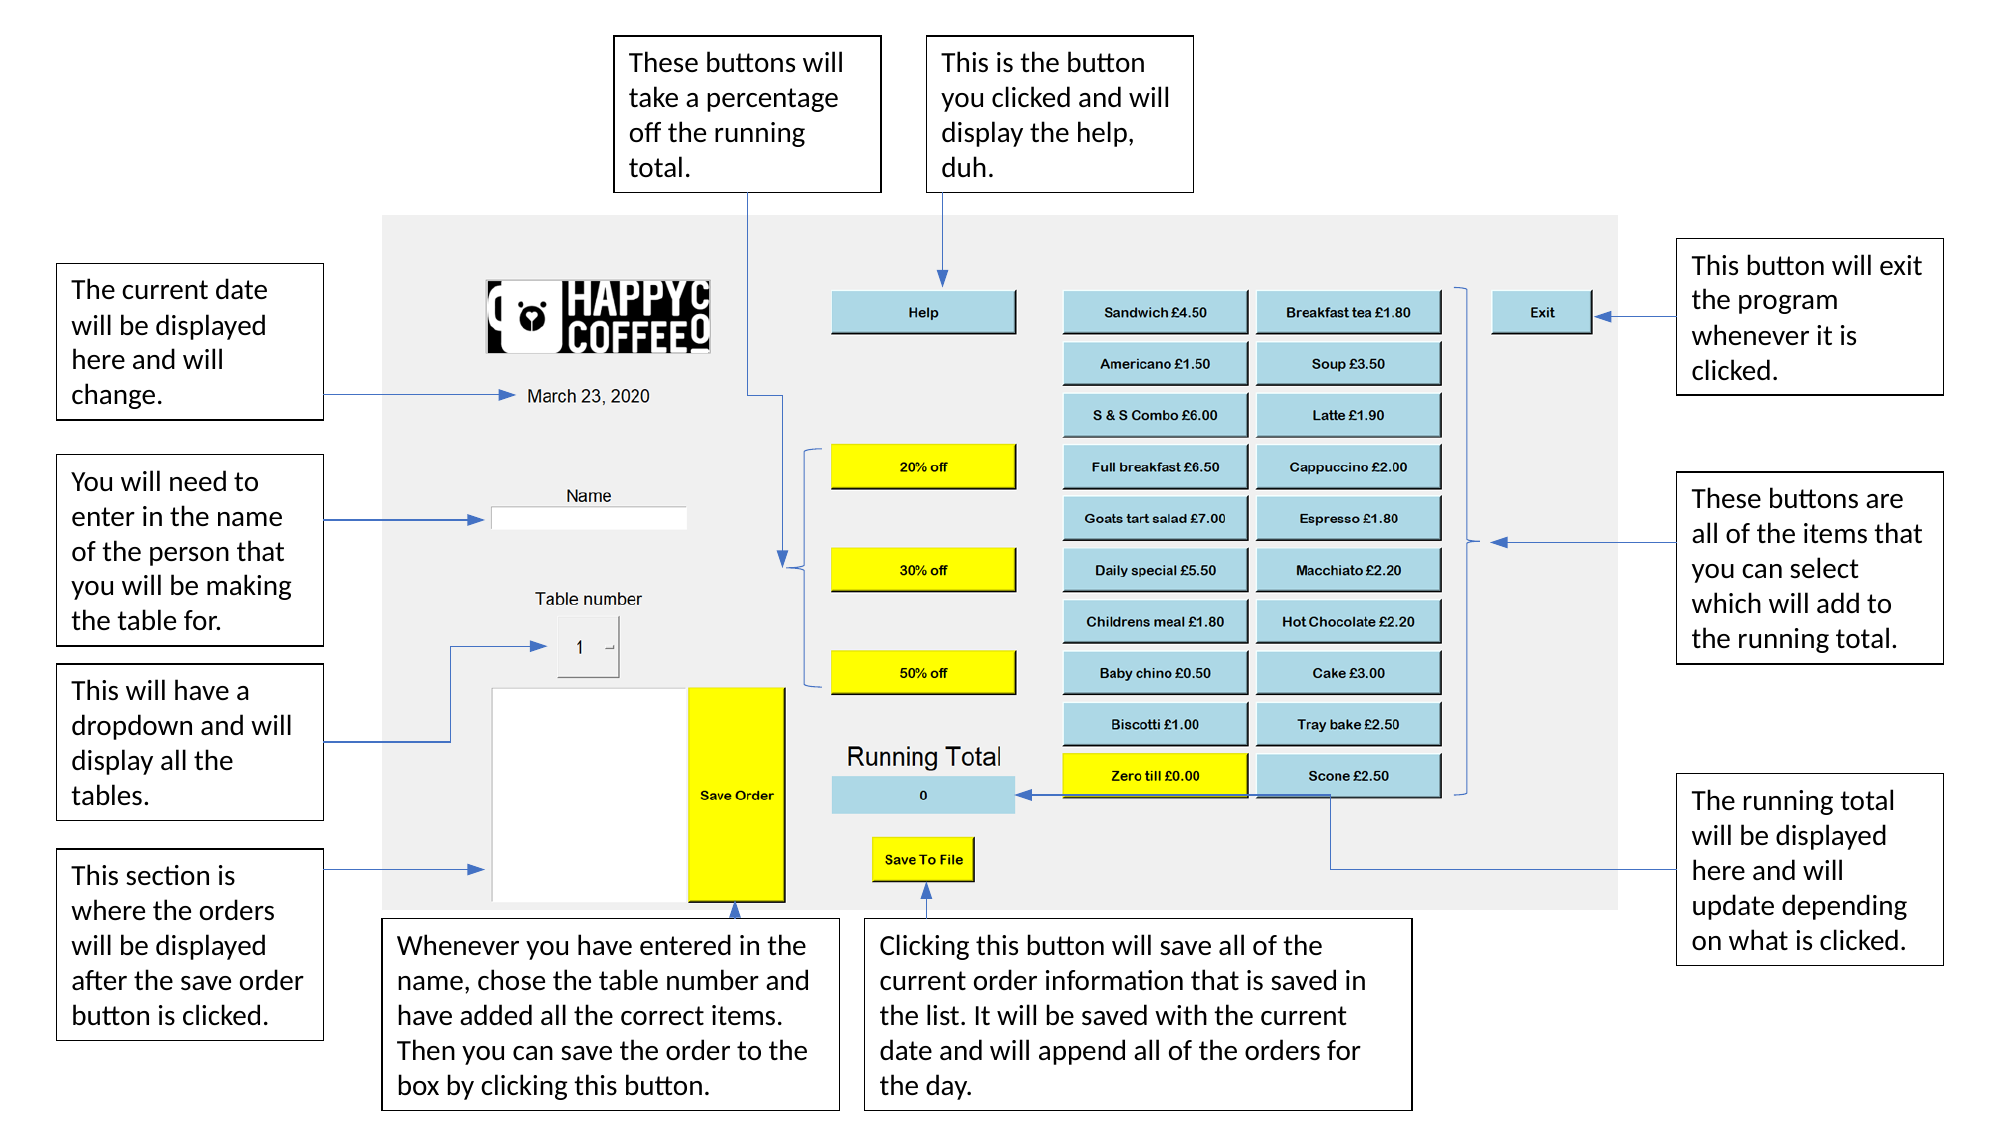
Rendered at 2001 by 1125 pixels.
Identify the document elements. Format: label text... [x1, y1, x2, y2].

text_box Whenever you have entered in the name, chose the table number and have added all the correct items. Then you can save the order to the box by clicking this button. [381, 918, 840, 1111]
text_box The running total will be displayed here and will update depending on what is clicked. [1676, 773, 1944, 966]
text_box This section is where the orders will be displayed after the save order button is clicked. [56, 848, 324, 1041]
text_box This will have a dropdown and will display all the tables. [56, 663, 324, 821]
text_box This is the button you clicked and will display the help, duh. [926, 35, 1194, 193]
picture [382, 215, 1618, 910]
text_box The current date will be displayed here and will change. [56, 263, 324, 420]
text_box You will need to enter in the name of the person that you will be making the table for. [56, 454, 324, 647]
text_box These buttons will take a percentage off the running total. [613, 35, 881, 193]
text_box These buttons are all of the items that you can select which will add to the running total. [1676, 472, 1944, 664]
text_box This button will exit the program whenever it is clicked. [1676, 238, 1944, 395]
text_box Clicking this button will save all of the current order information that is saved in the list. It will be saved with the current date and will append all of the orders for the day. [864, 918, 1412, 1111]
